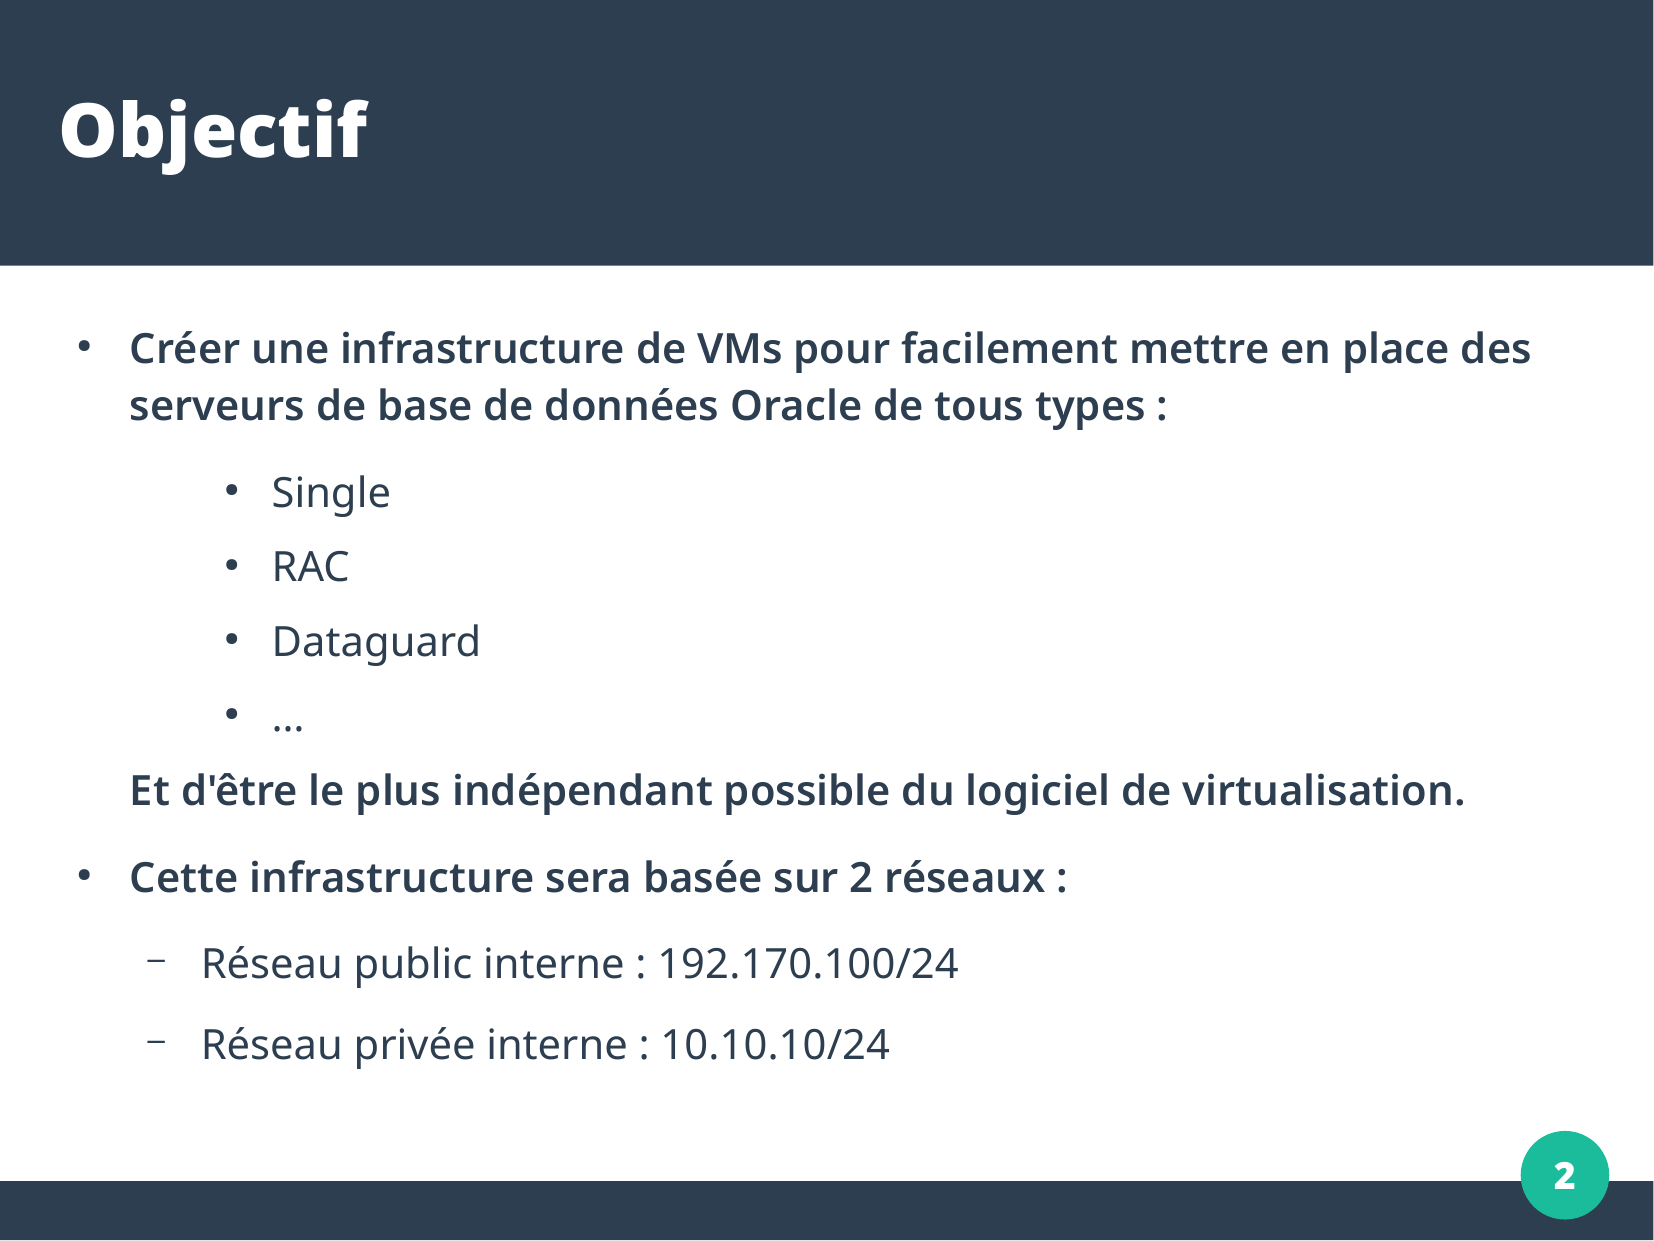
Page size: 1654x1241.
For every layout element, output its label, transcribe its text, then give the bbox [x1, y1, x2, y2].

title Objectif [59, 49, 1595, 207]
list Créer une infrastructure de VMs pour facilement mettre en place des serveurs de base de données Oracle de tous types : Single RAC Dataguard … Et d'être le plus indépendant possible du logiciel de virtualisation. Cette infrastructure sera basée sur 2 réseaux : Réseau public interne : 192.170.100/24 Réseau privée interne : 10.10.10/24 [59, 318, 1595, 1146]
